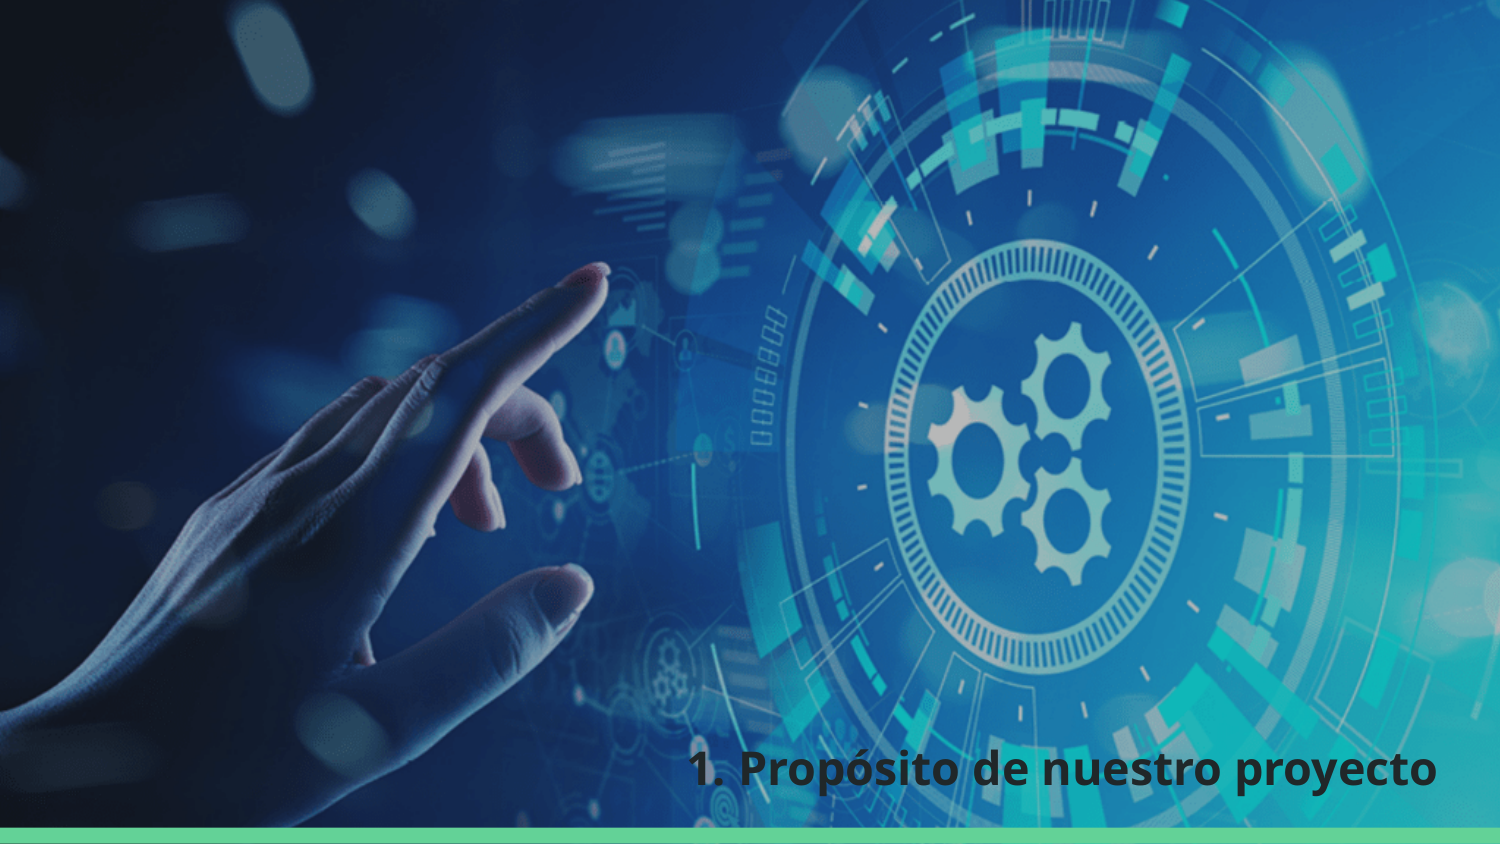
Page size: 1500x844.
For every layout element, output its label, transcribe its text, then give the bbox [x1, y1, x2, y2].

picture [0, 0, 1500, 827]
title 1. Propósito de nuestro proyecto [611, 720, 1500, 815]
